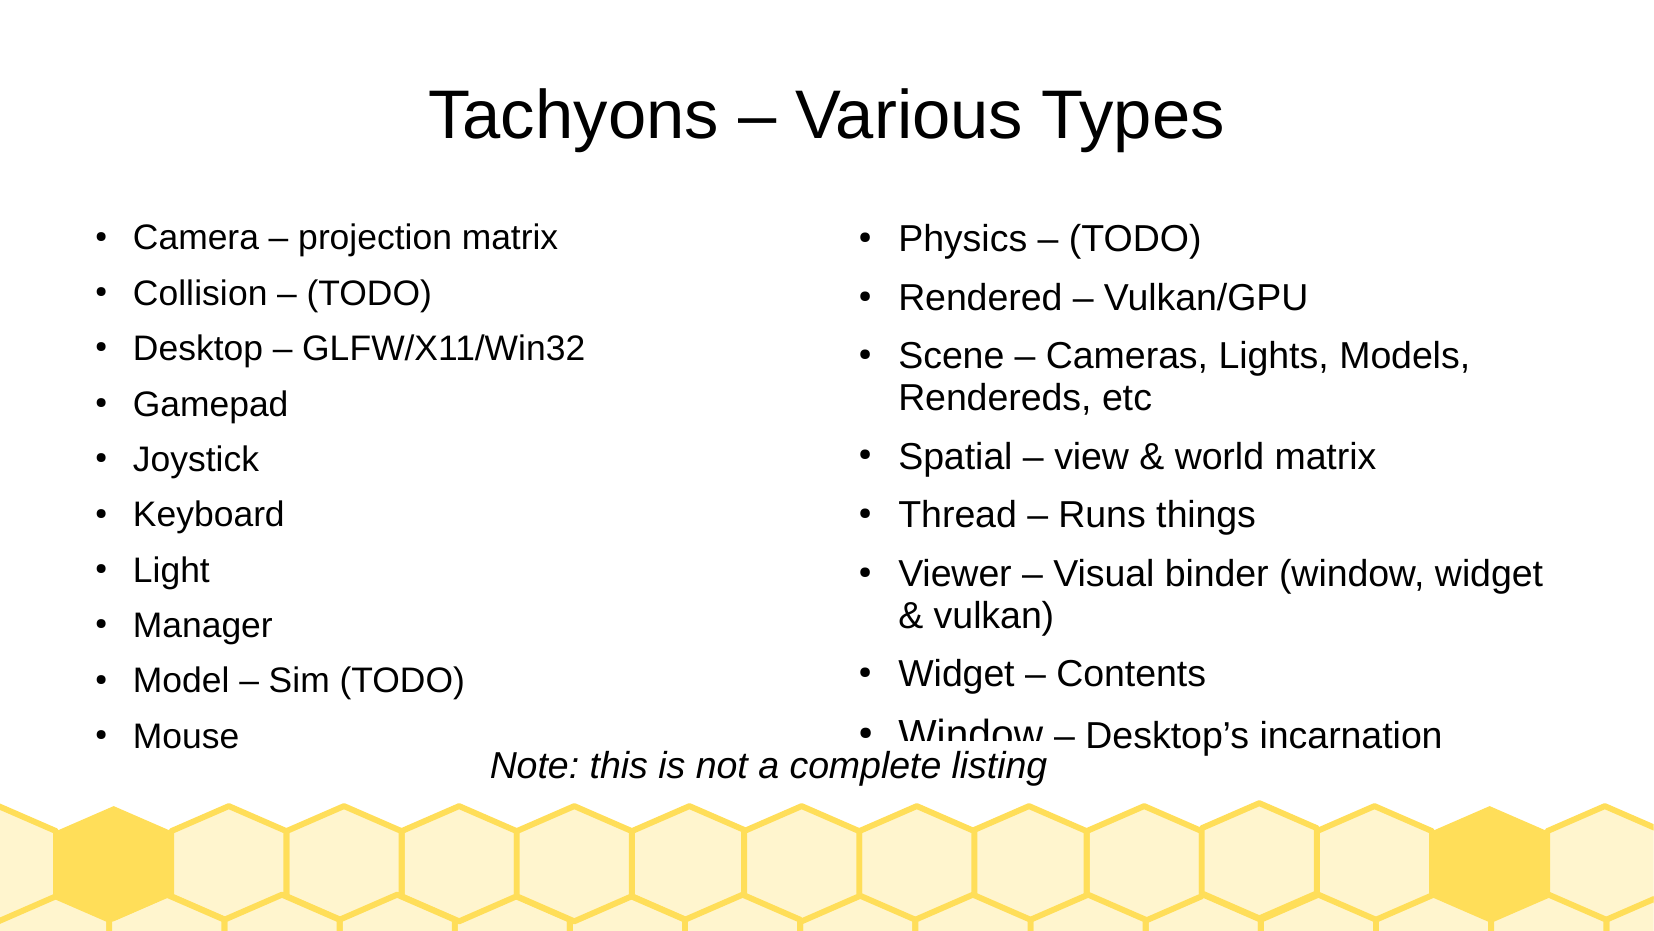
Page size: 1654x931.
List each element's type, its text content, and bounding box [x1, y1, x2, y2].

list Camera – projection matrix Collision – (TODO) Desktop – GLFW/X11/Win32 Gamepad Joystick Keyboard Light Manager Model – Sim (TODO) Mouse [82, 217, 809, 758]
title Tachyons – Various Types [82, 37, 1571, 193]
text_box Note: this is not a complete listing [487, 742, 1050, 788]
list Physics – (TODO) Rendered – Vulkan/GPU Scene – Cameras, Lights, Models, Rendereds, etc Spatial – view & world matrix Thread – Runs things Viewer – Visual binder (window, widget & vulkan) Widget – Contents Window – Desktop’s incarnation [845, 217, 1572, 758]
